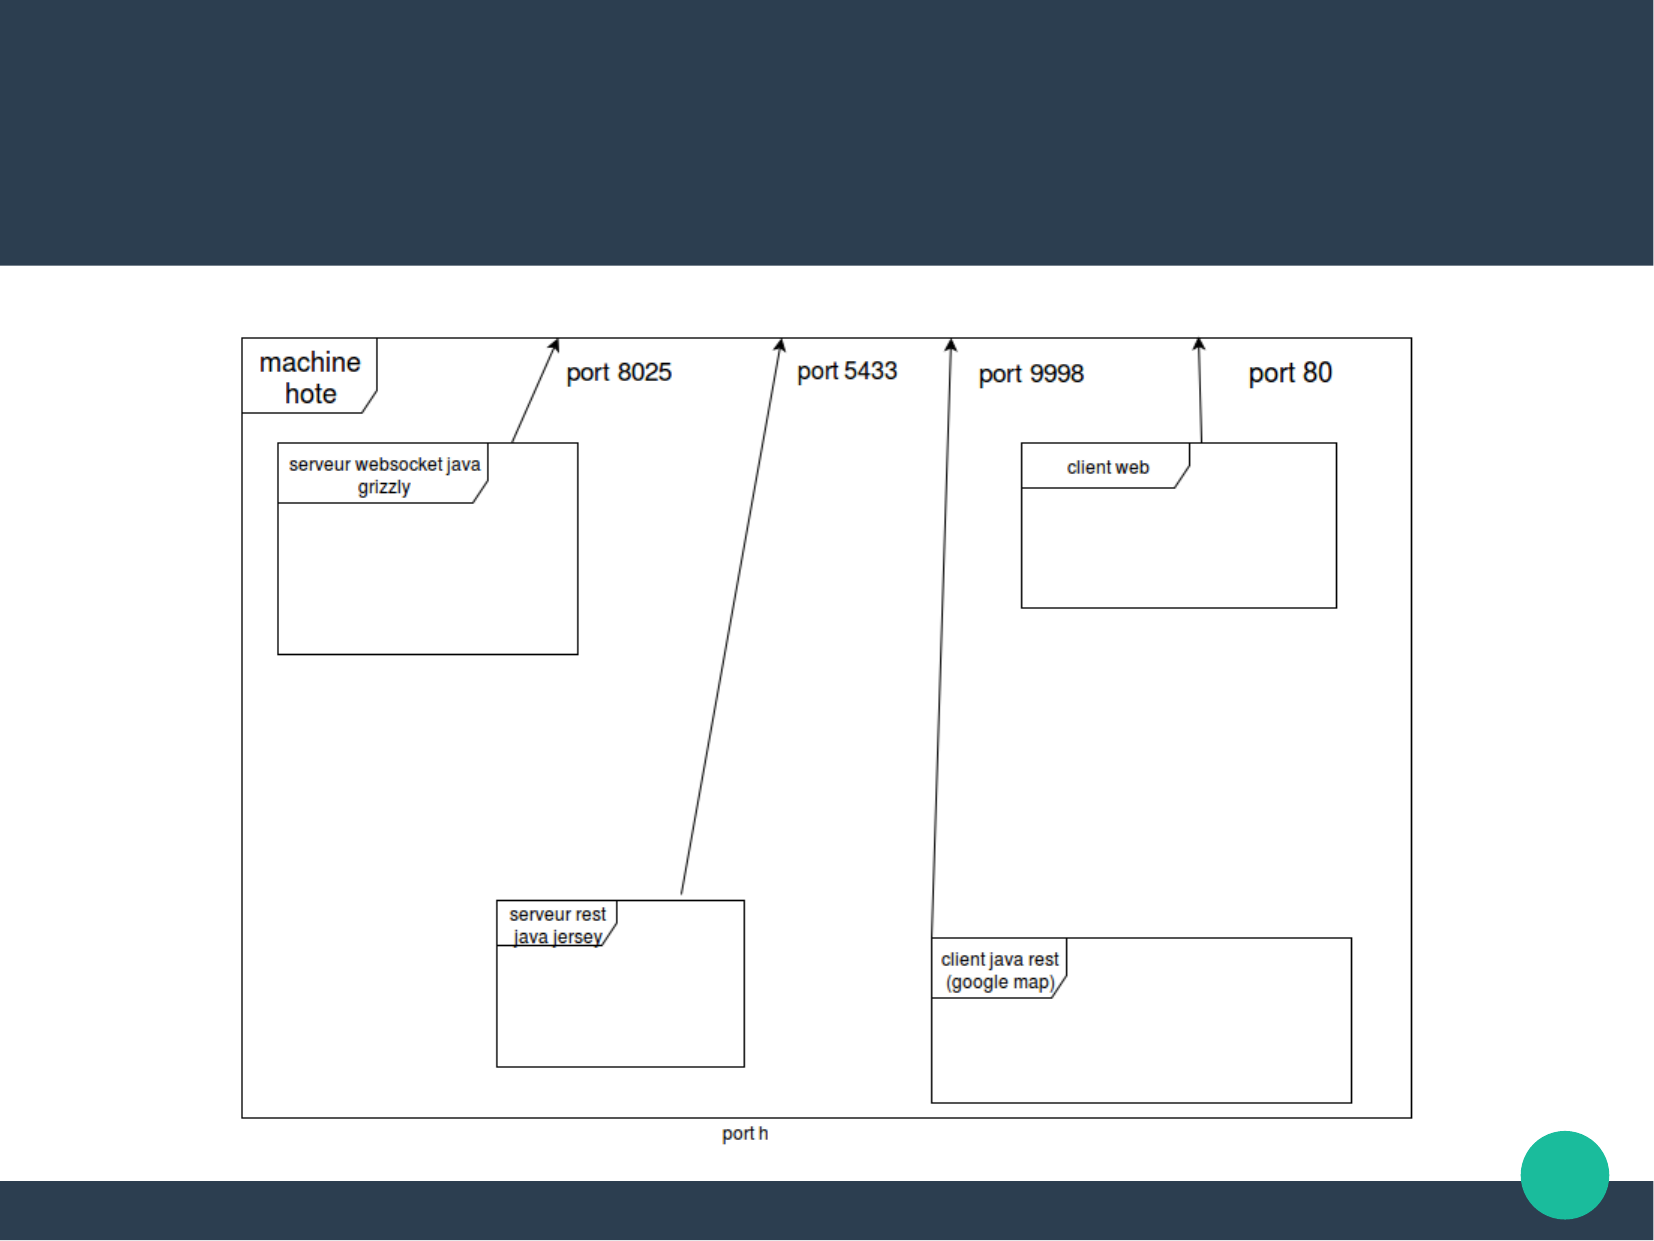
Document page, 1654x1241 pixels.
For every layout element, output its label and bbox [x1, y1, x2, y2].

picture [240, 324, 1414, 1152]
